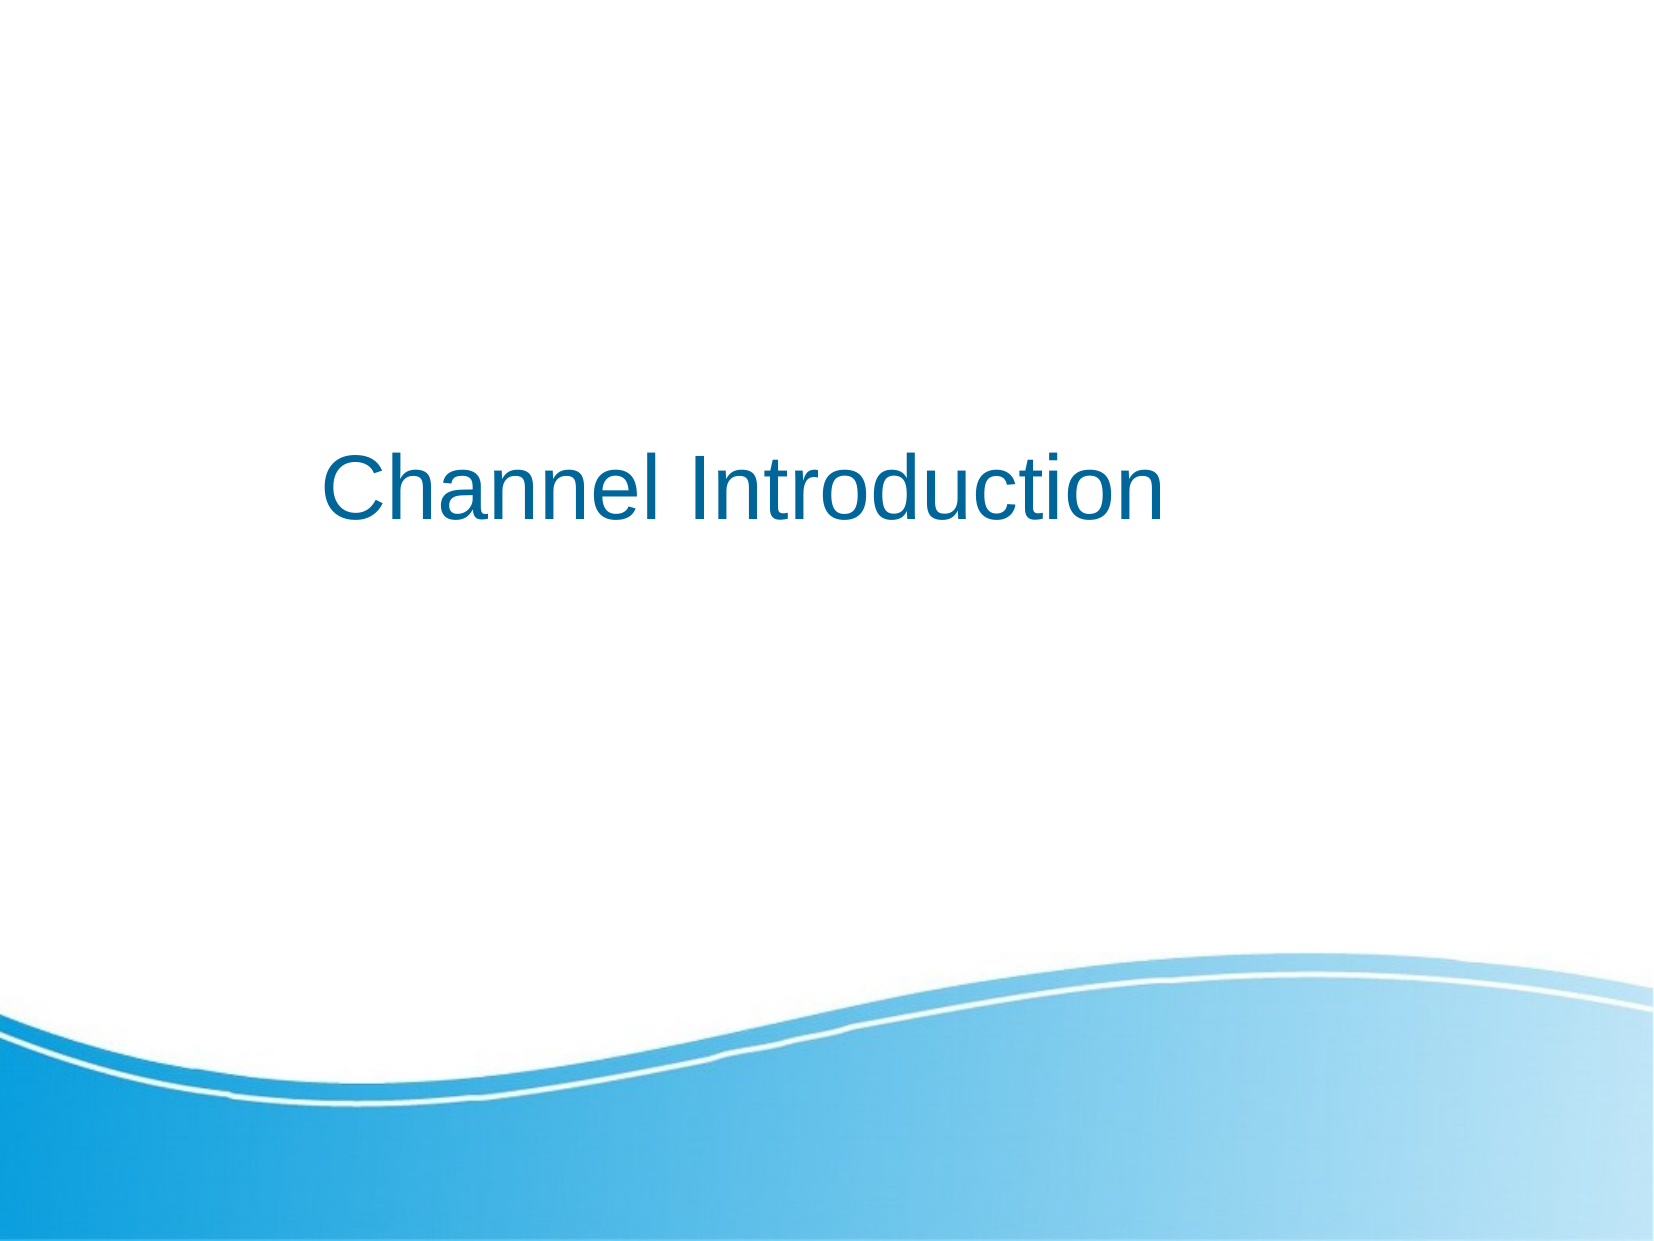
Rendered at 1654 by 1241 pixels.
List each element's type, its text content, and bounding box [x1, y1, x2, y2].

picture [0, 952, 1654, 1241]
title Channel Introduction [0, 384, 1489, 592]
